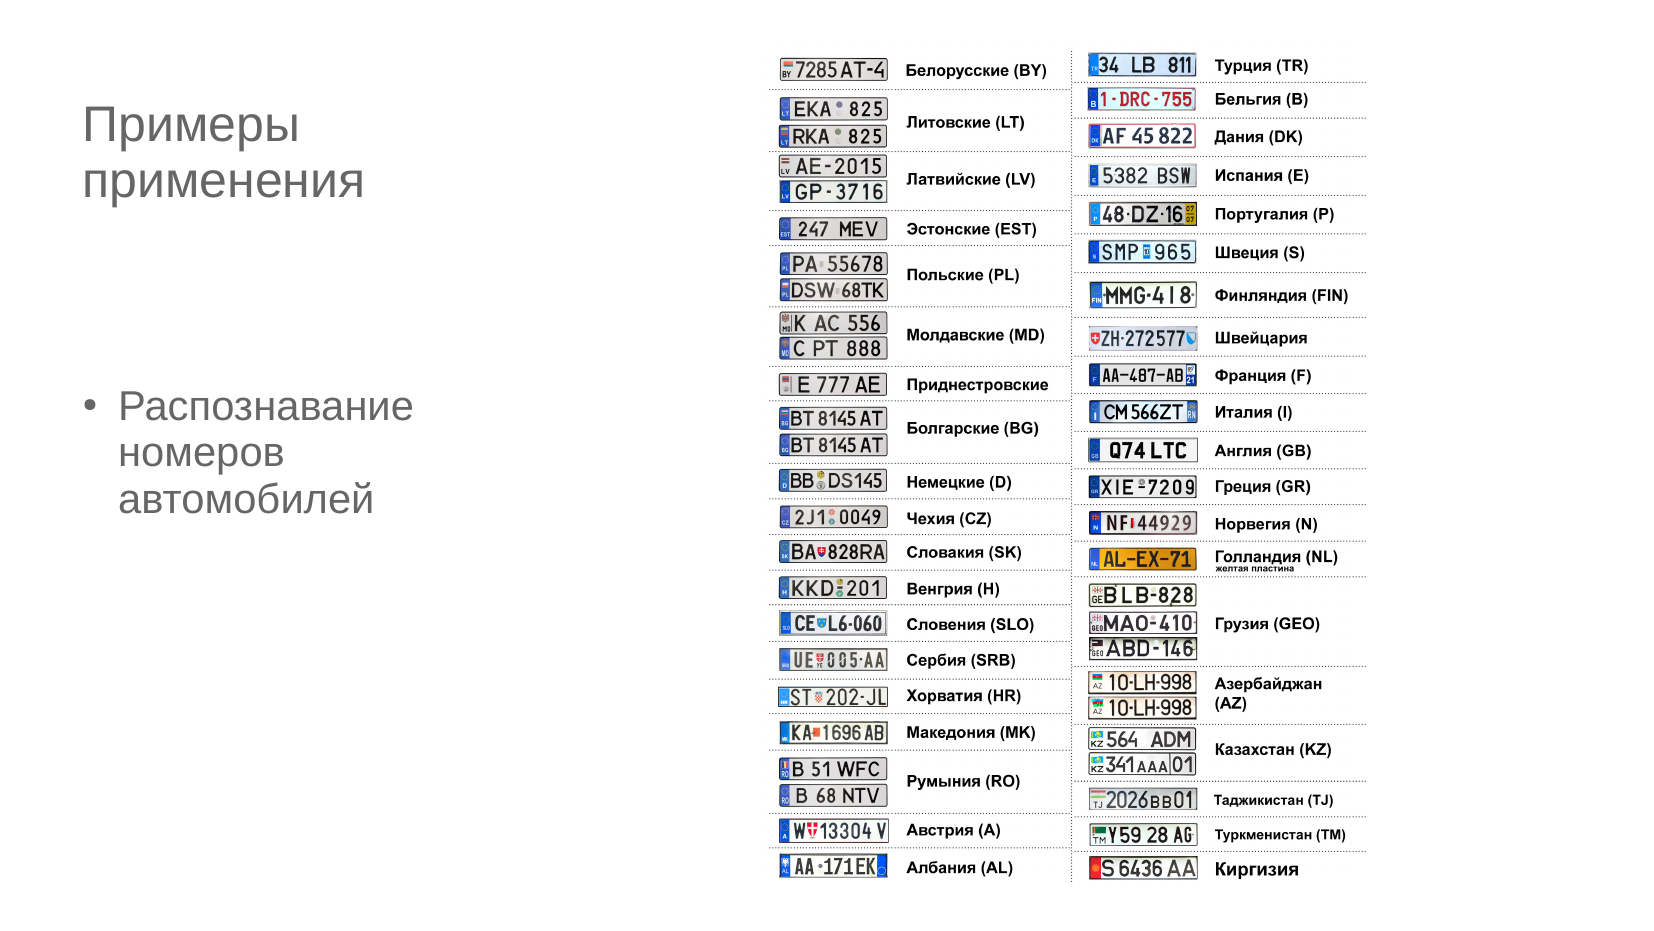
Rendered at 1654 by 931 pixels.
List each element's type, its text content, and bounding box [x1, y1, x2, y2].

title Примеры применения [82, 49, 526, 256]
title Распознавание номеров автомобилей [82, 349, 496, 556]
picture [765, 44, 1366, 886]
